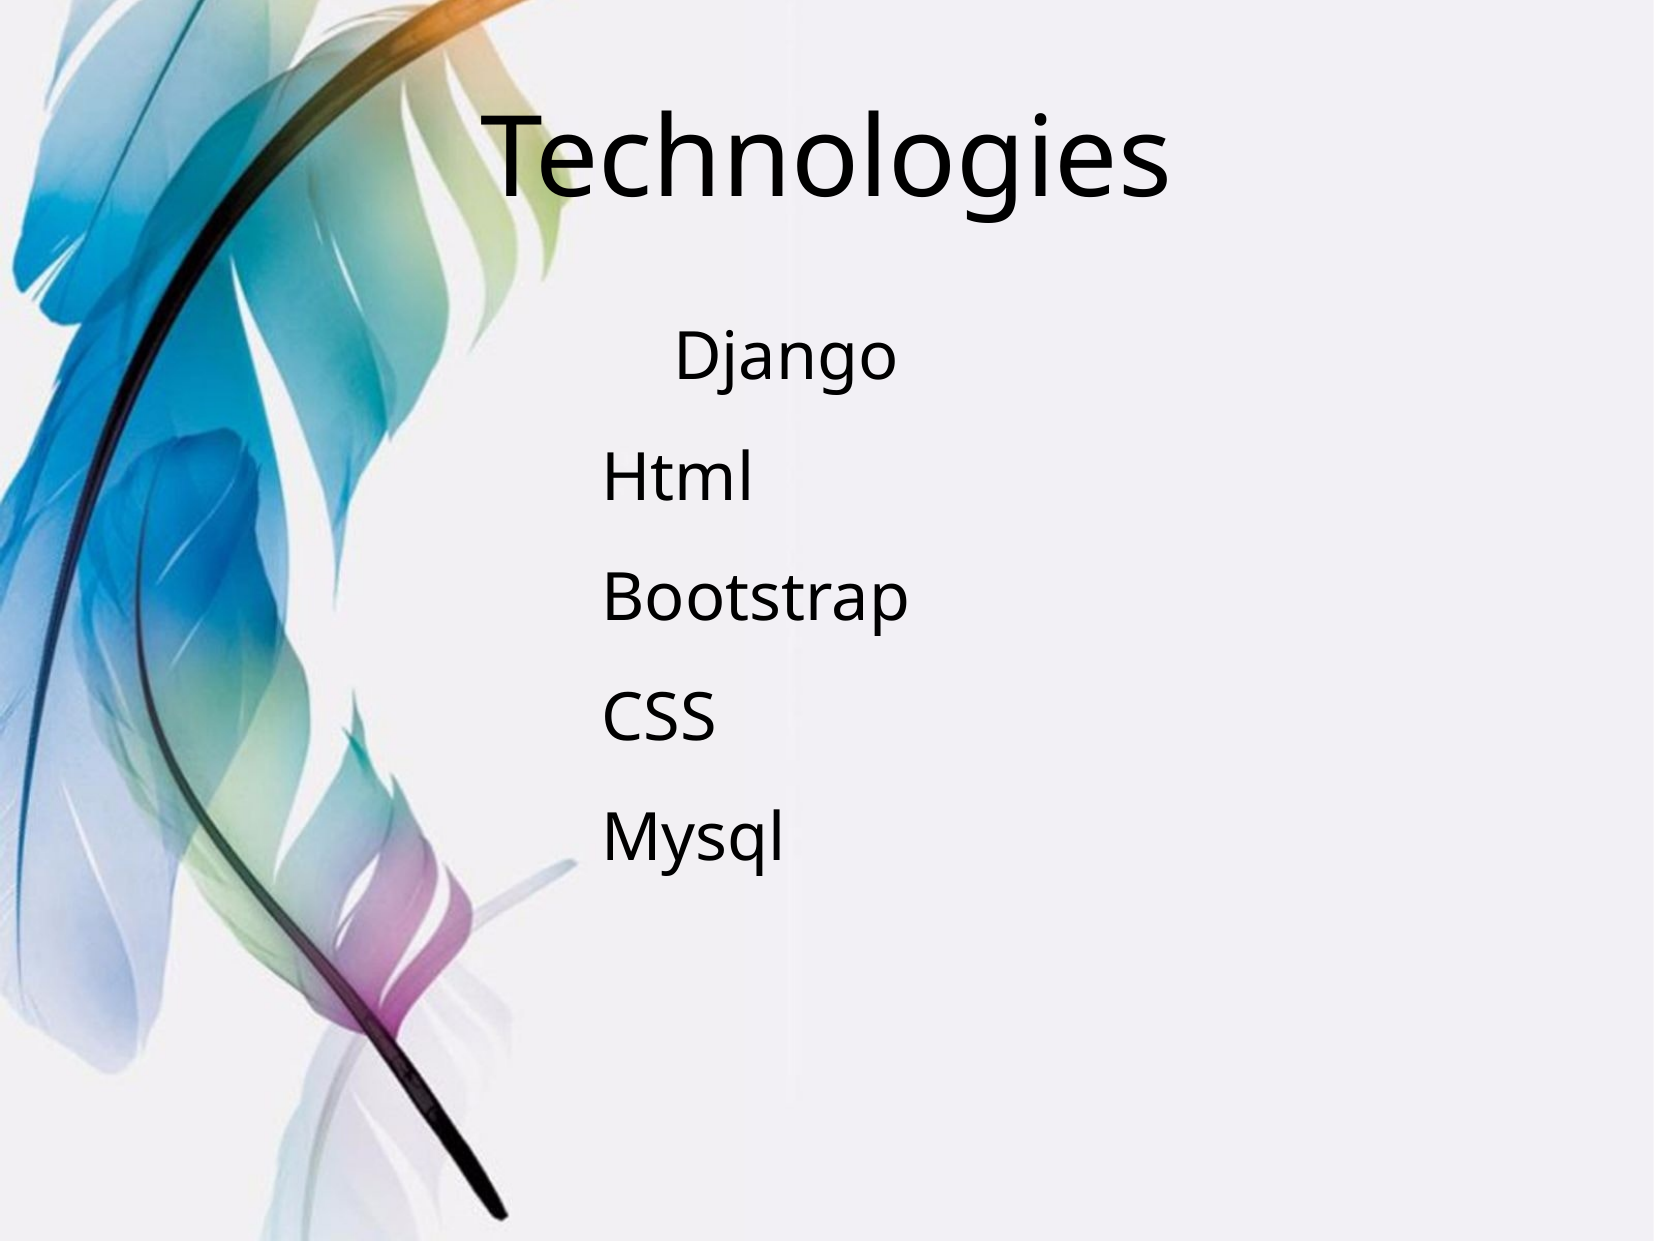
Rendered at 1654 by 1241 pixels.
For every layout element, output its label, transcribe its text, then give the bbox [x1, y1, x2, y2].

picture [0, 0, 1654, 1241]
title Technologies [82, 49, 1571, 257]
list Django Html Bootstrap CSS Mysql [118, 308, 1607, 1028]
